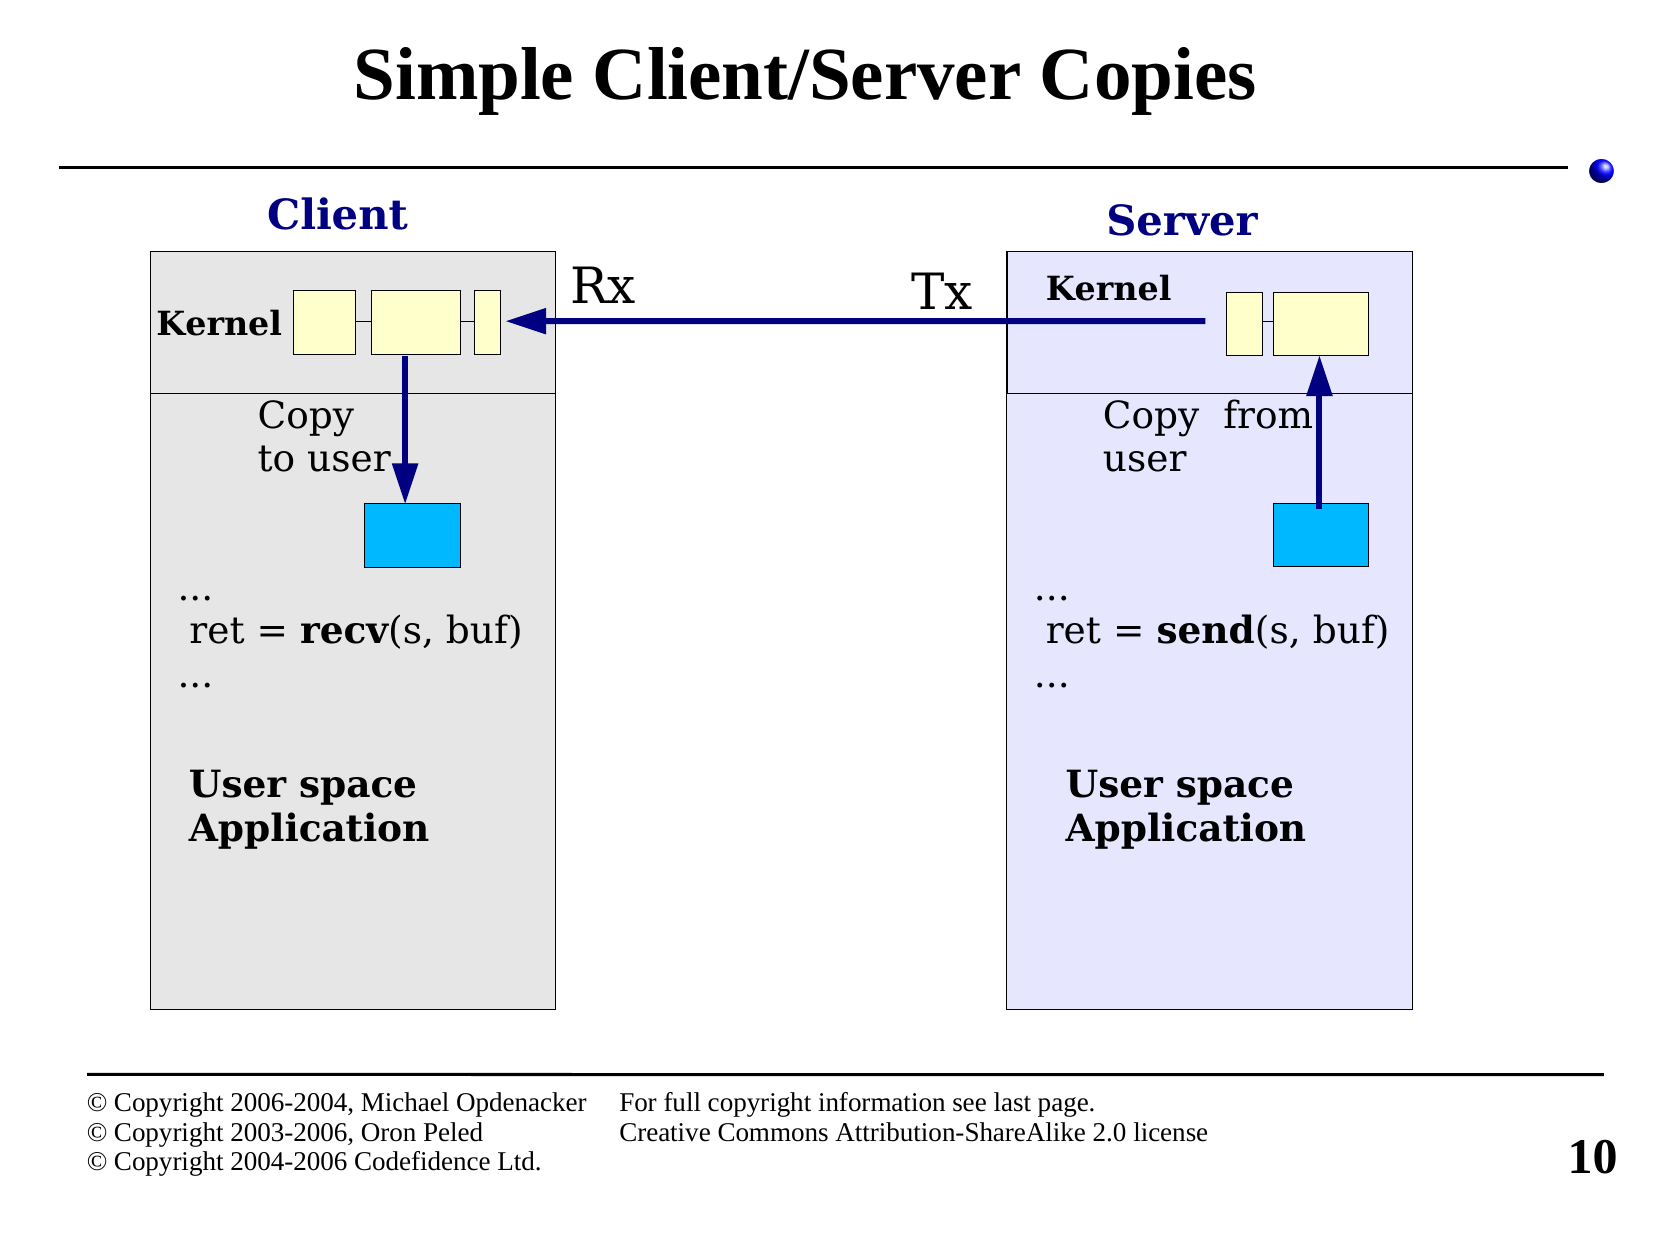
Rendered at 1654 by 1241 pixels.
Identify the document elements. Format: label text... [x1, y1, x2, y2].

text_box User space Application [1065, 761, 1314, 850]
text_box Kernel [156, 304, 299, 344]
text_box Copy from user [1102, 393, 1326, 481]
text_box ... ret = send(s, buf) ... [1006, 325, 1413, 1010]
text_box Copy to user [257, 393, 406, 481]
text_box Client [267, 190, 409, 240]
text_box Server [1106, 195, 1277, 246]
text_box Tx [911, 263, 1008, 322]
title Simple Client/Server Copies [60, 18, 1551, 132]
text_box ... ret = recv(s, buf) ... [150, 394, 556, 1010]
text_box Rx [570, 256, 666, 316]
text_box [364, 503, 461, 568]
text_box [1007, 251, 1413, 394]
text_box User space Application [188, 761, 437, 850]
text_box [150, 251, 556, 394]
text_box Kernel [1045, 269, 1188, 309]
text_box [1273, 503, 1369, 567]
